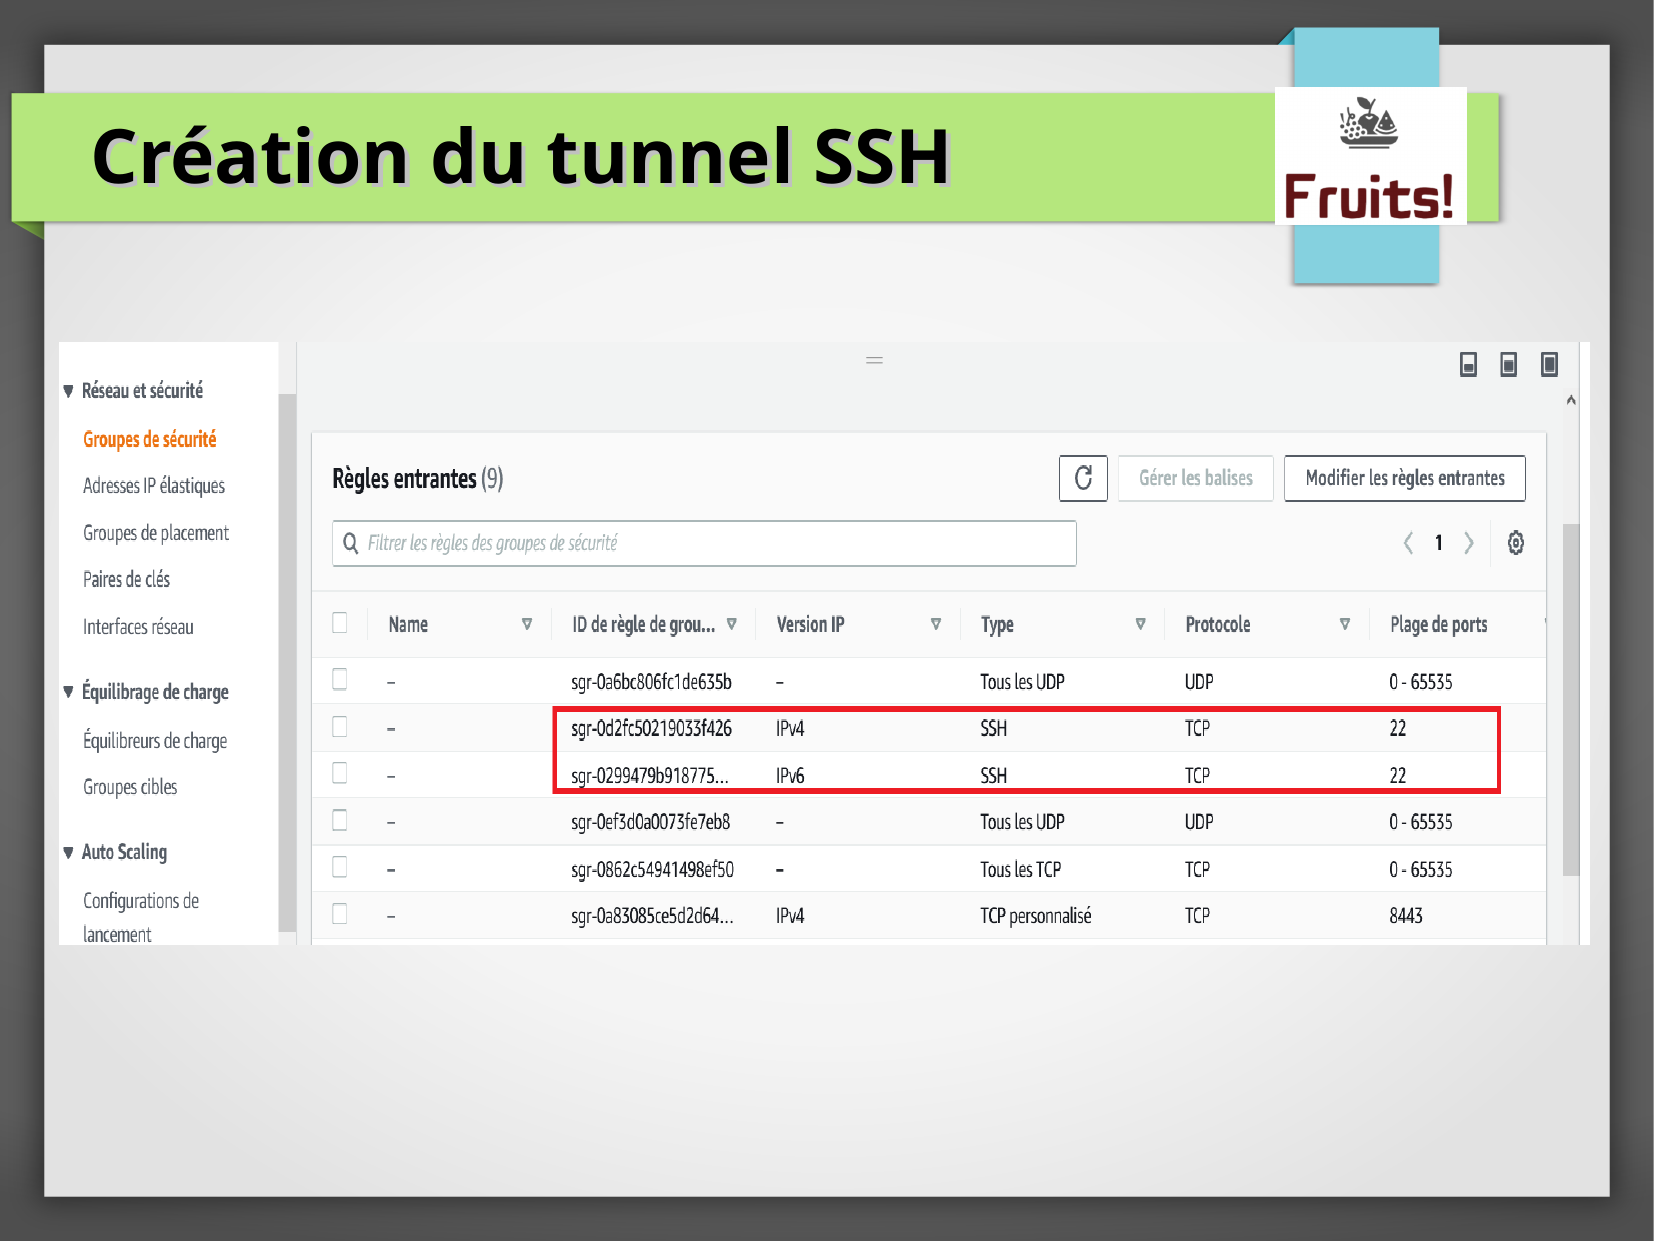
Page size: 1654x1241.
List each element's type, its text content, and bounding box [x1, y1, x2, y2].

picture [0, 0, 1654, 1241]
title Création du tunnel SSH [70, 70, 1406, 238]
